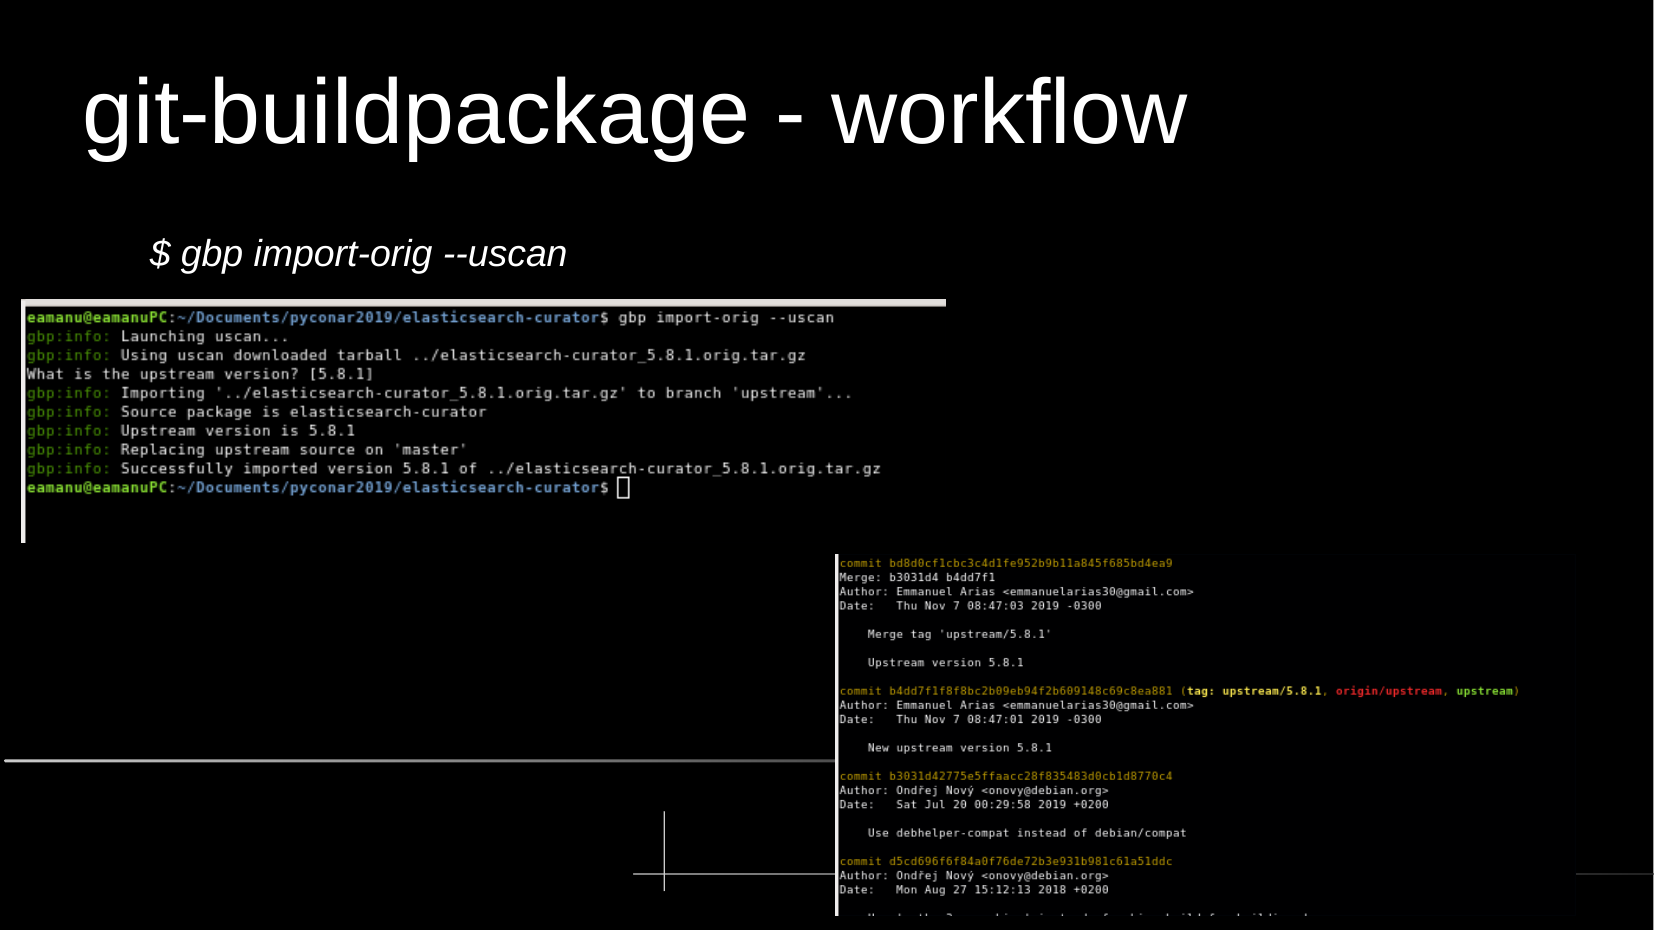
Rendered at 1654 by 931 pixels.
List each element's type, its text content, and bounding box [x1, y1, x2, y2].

picture [21, 299, 946, 543]
picture [835, 554, 1576, 916]
title git-buildpackage - workflow [82, 35, 1235, 189]
text_box $ gbp import-orig --uscan [135, 225, 583, 282]
